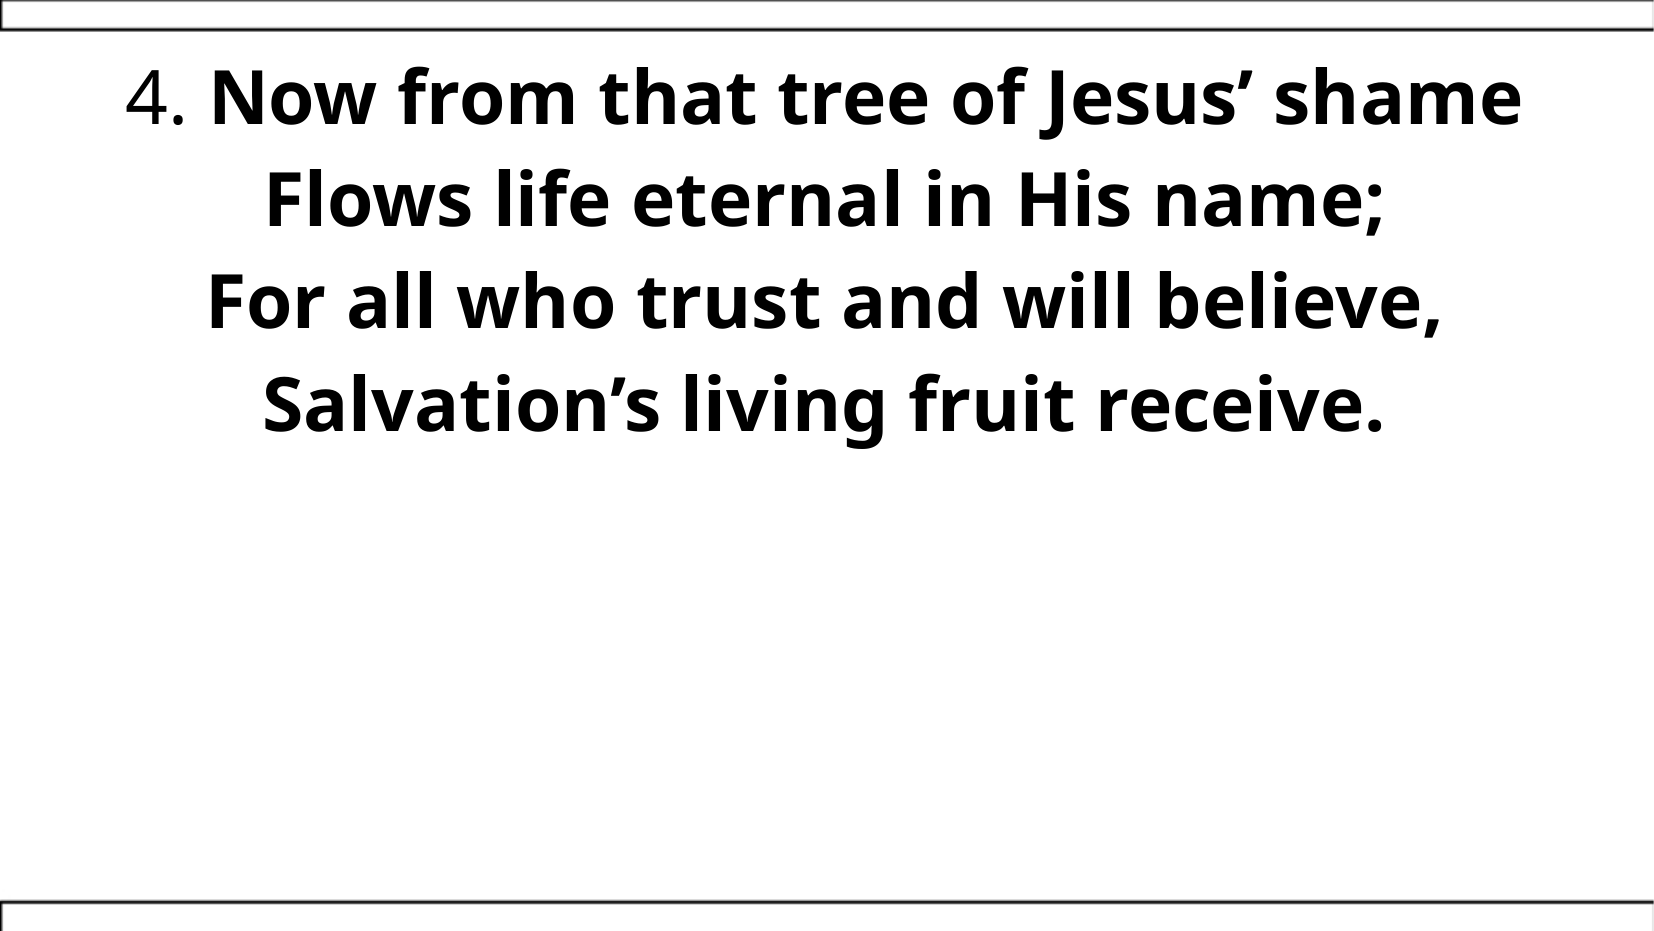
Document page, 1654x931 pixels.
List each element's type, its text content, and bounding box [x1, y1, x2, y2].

text_box 4. Now from that tree of Jesus’ shame Flows life eternal in His name; For all who trust and will believe, Salvation’s living fruit receive. [90, 36, 1561, 451]
picture [0, 0, 1654, 931]
